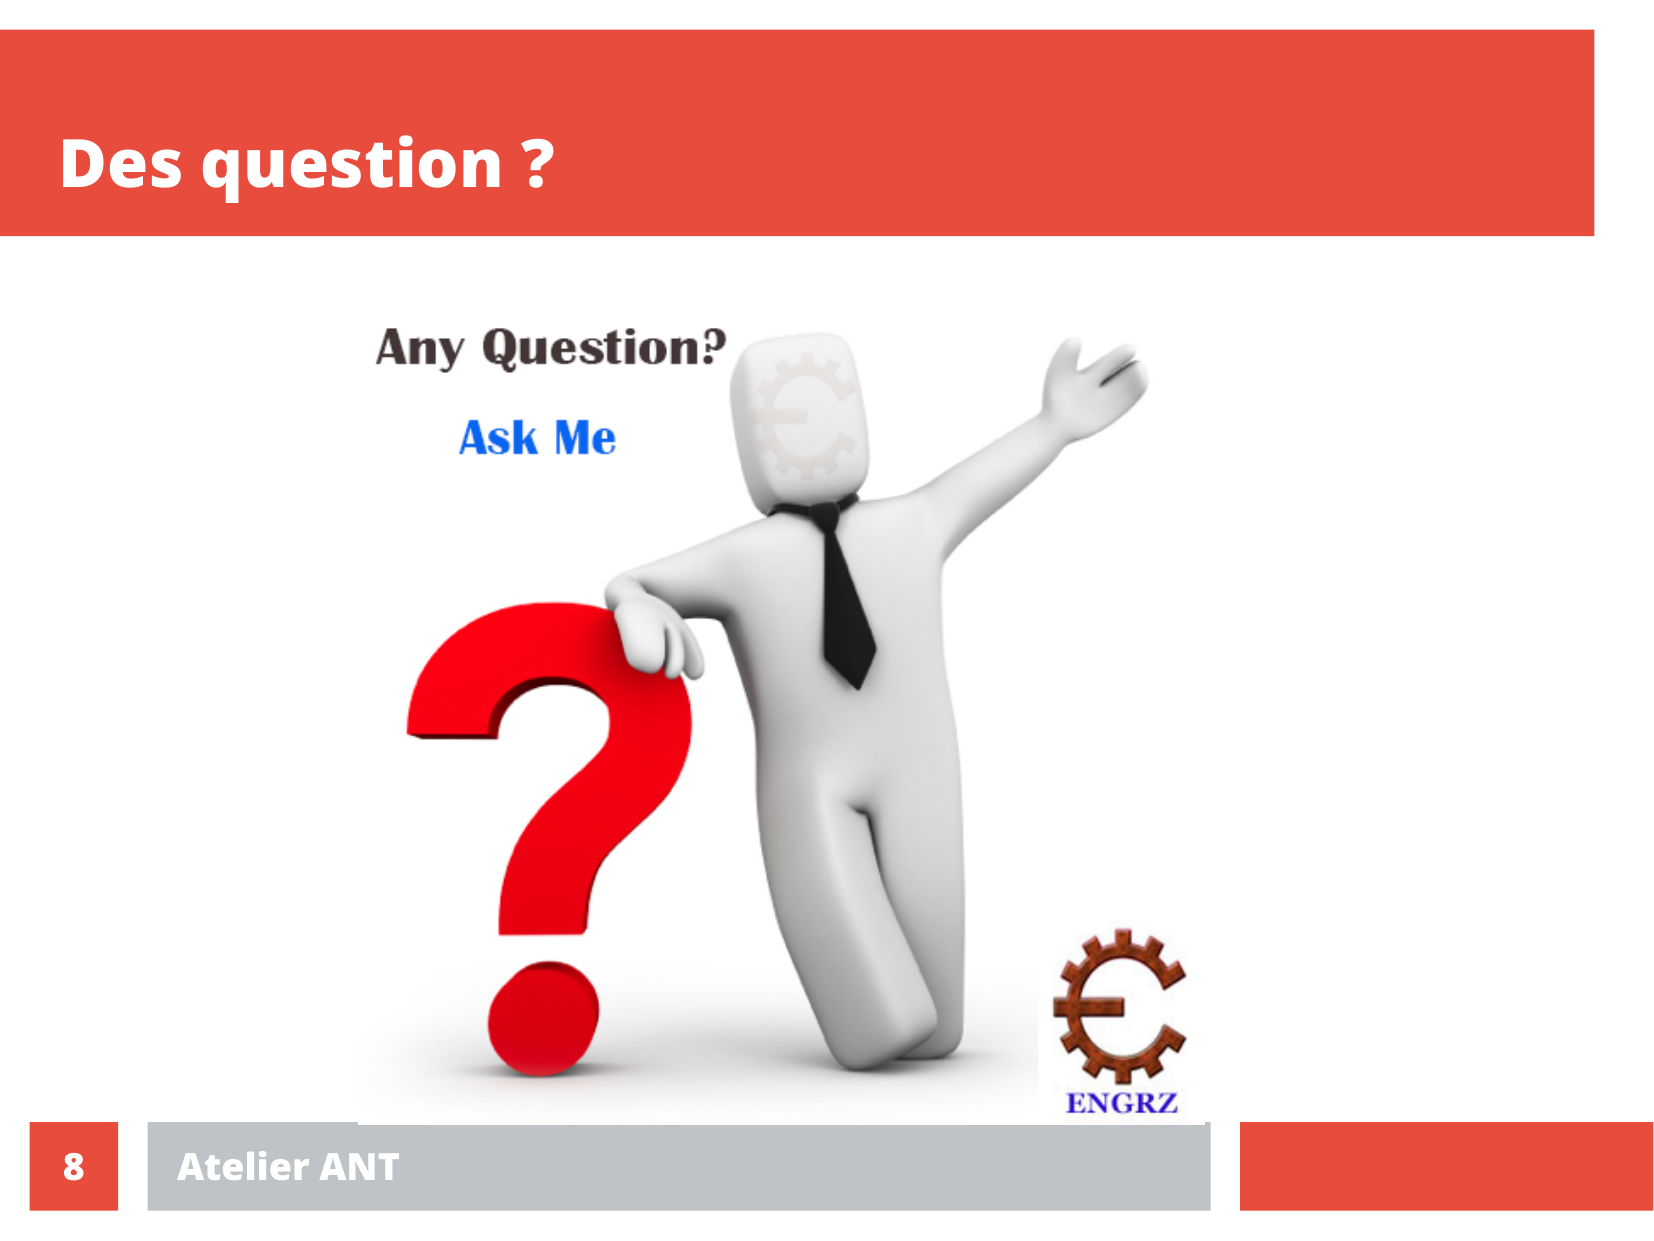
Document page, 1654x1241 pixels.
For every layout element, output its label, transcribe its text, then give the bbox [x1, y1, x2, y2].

picture [358, 237, 1205, 1126]
title Des question ? [59, 59, 1595, 207]
